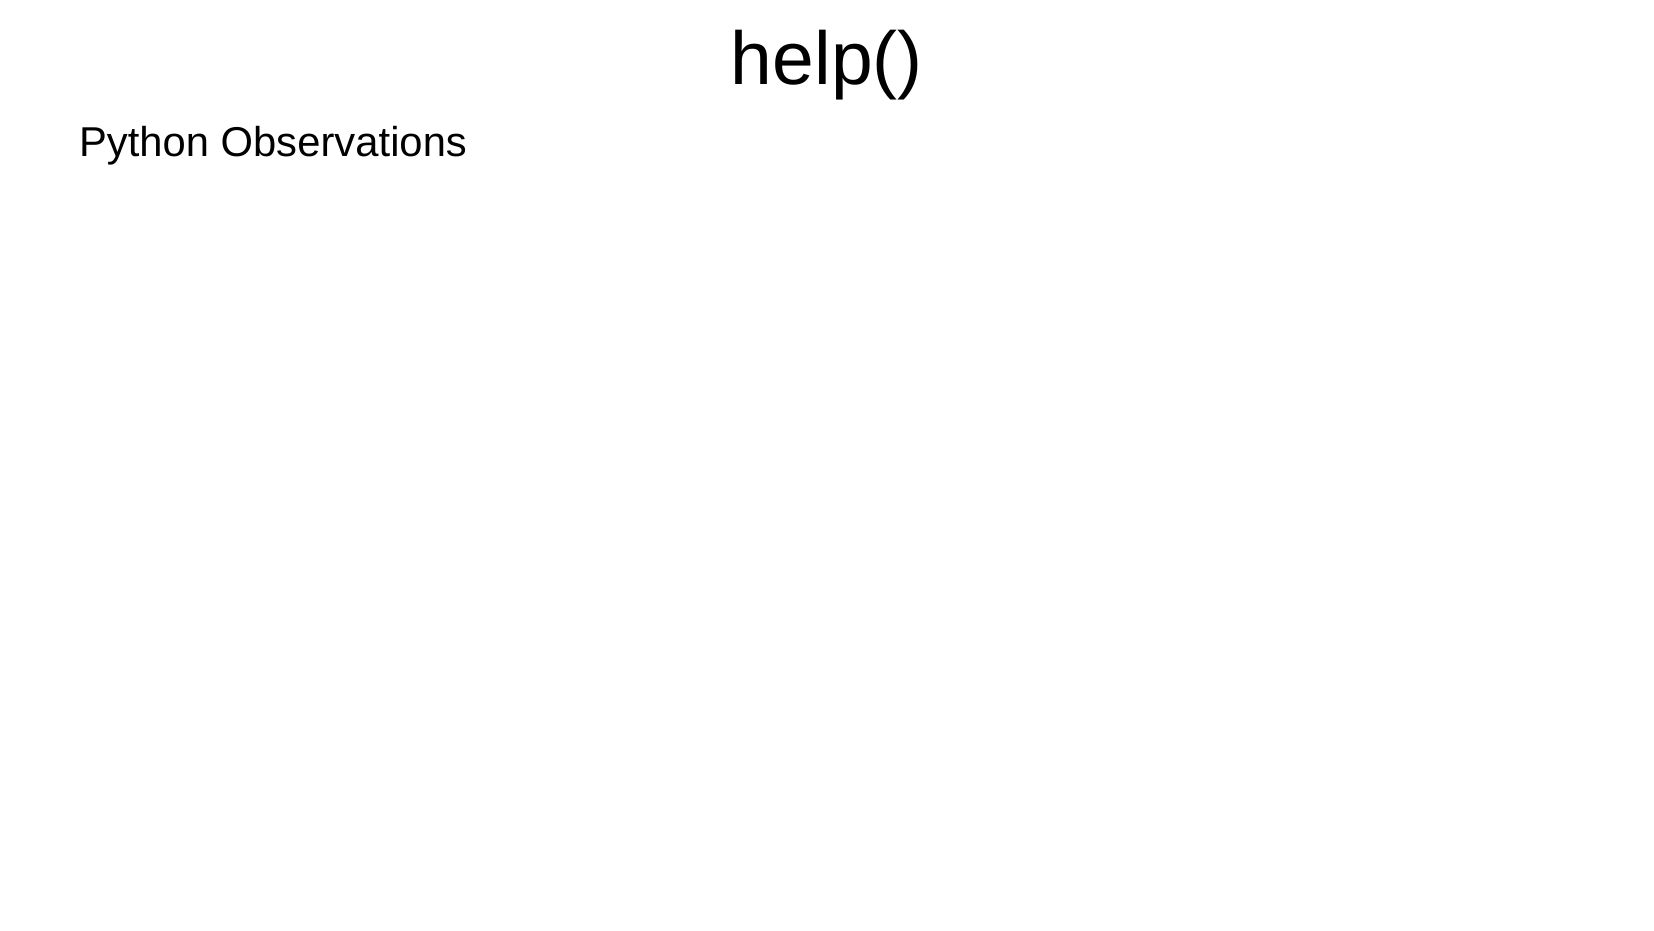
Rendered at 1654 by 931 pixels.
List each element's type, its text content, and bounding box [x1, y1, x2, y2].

list Python Observations [79, 118, 1568, 454]
title help() [82, 16, 1571, 101]
